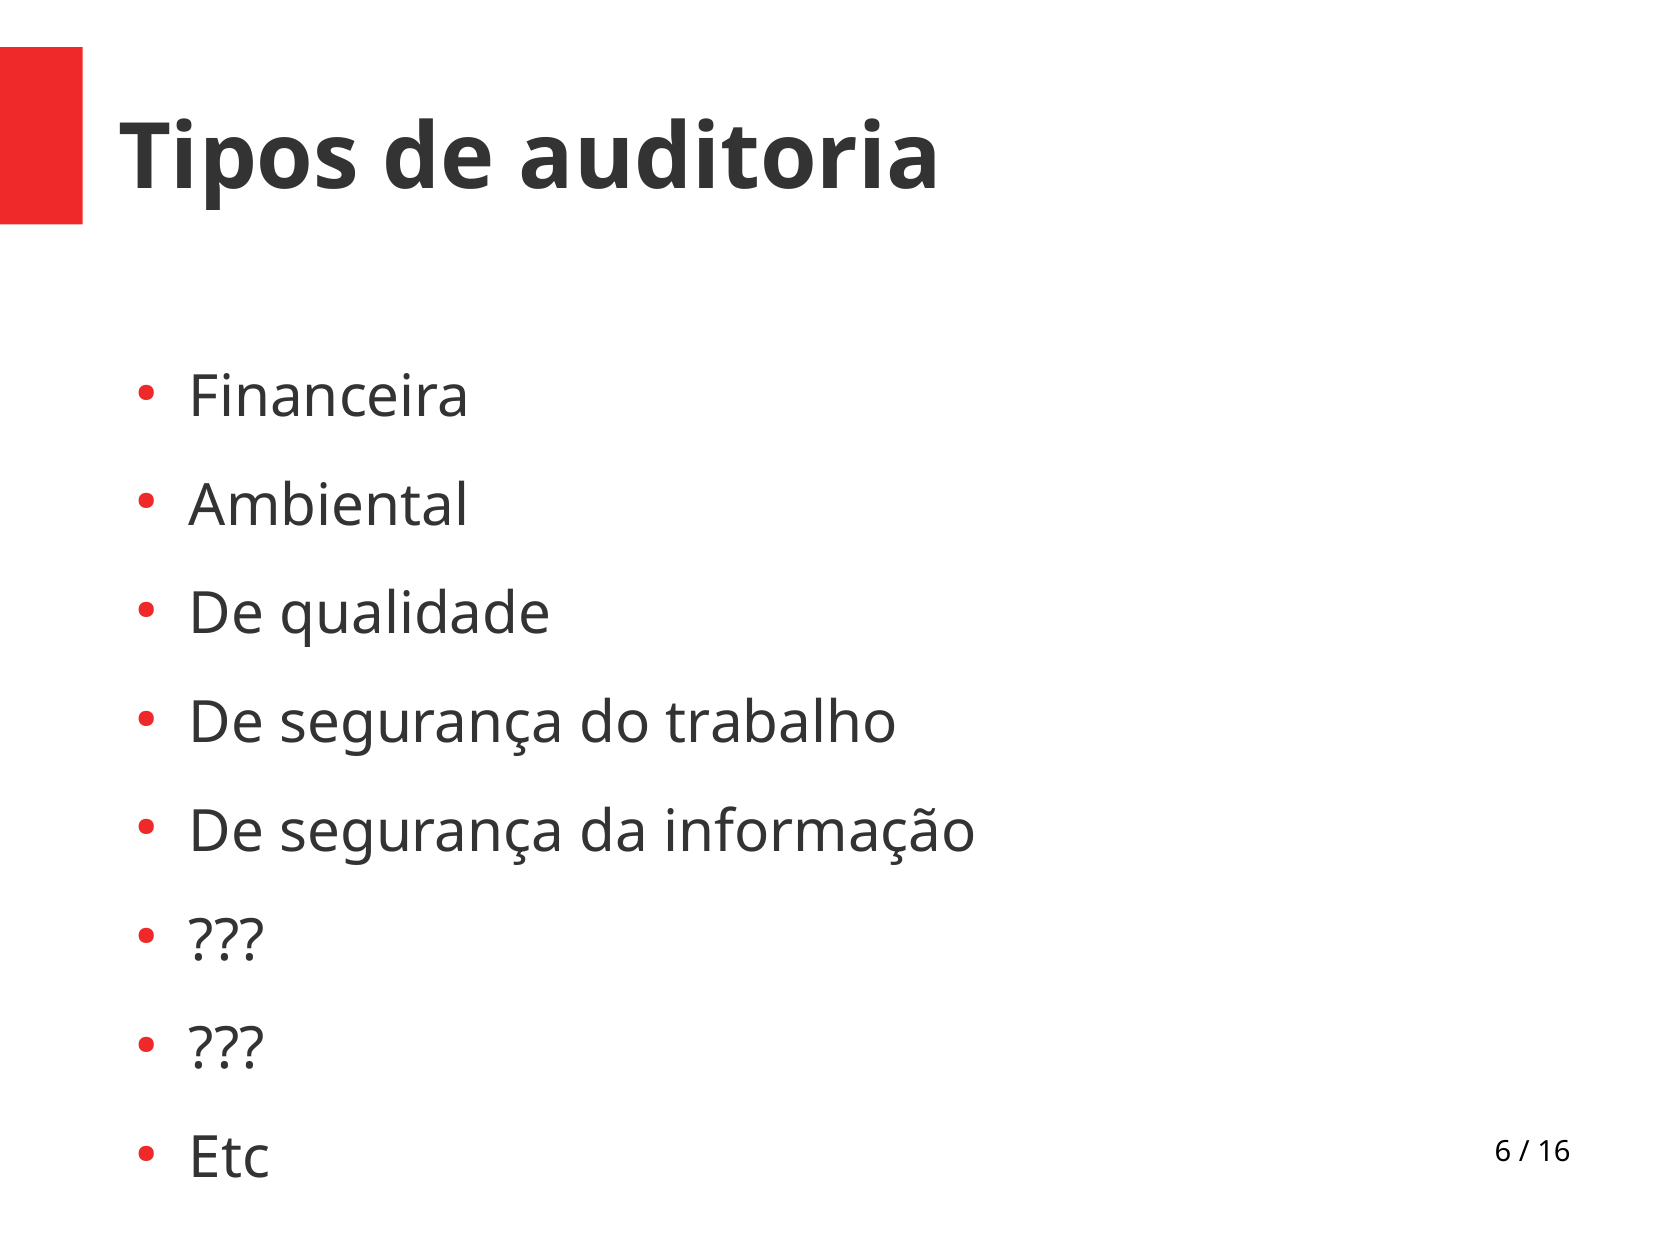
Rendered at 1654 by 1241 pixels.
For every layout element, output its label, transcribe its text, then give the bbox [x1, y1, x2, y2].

title Tipos de auditoria [118, 49, 1571, 257]
list Financeira Ambiental De qualidade De segurança do trabalho De segurança da informação ??? ??? Etc [118, 354, 1536, 1074]
